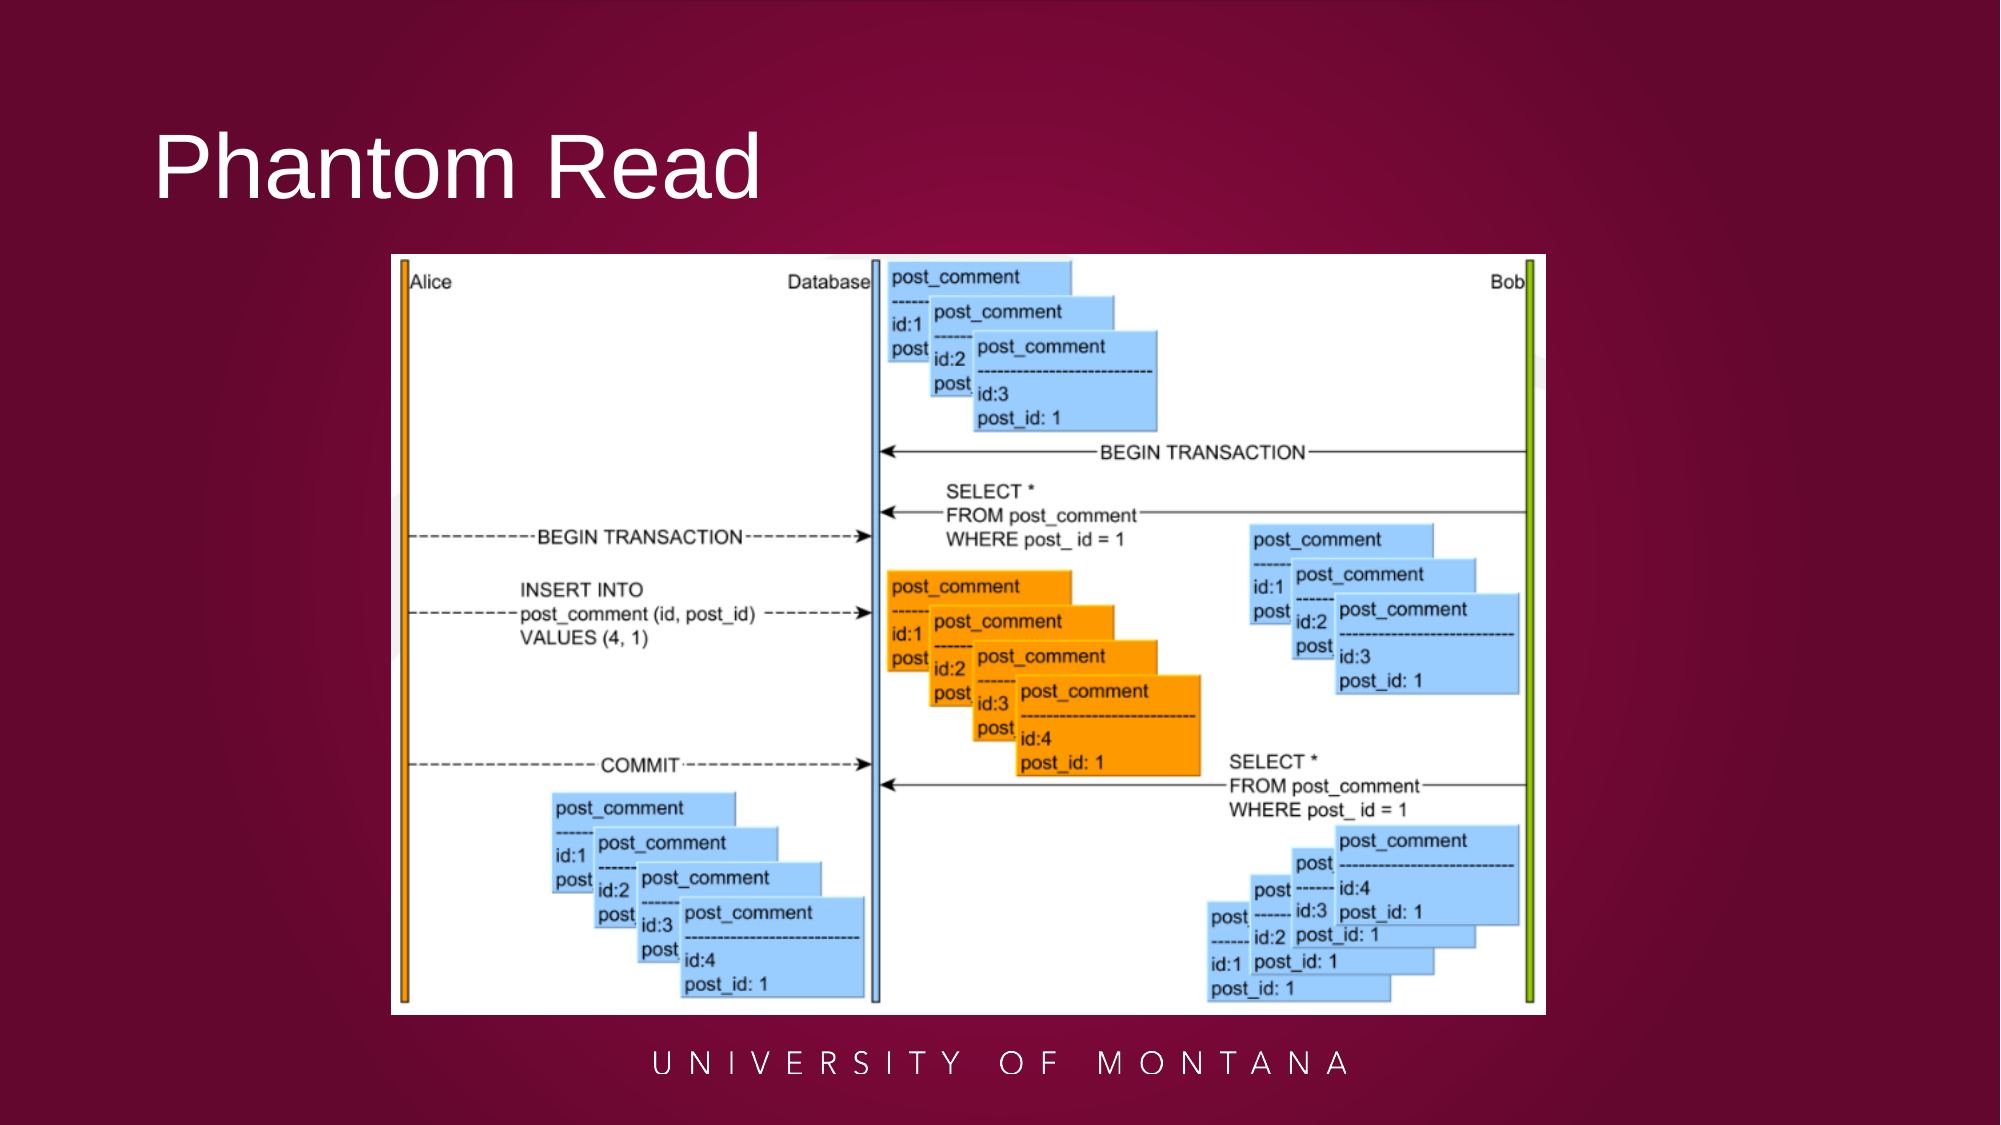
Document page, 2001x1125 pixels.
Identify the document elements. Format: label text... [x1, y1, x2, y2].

title Phantom Read [137, 59, 1863, 278]
picture [0, 0, 2000, 1125]
